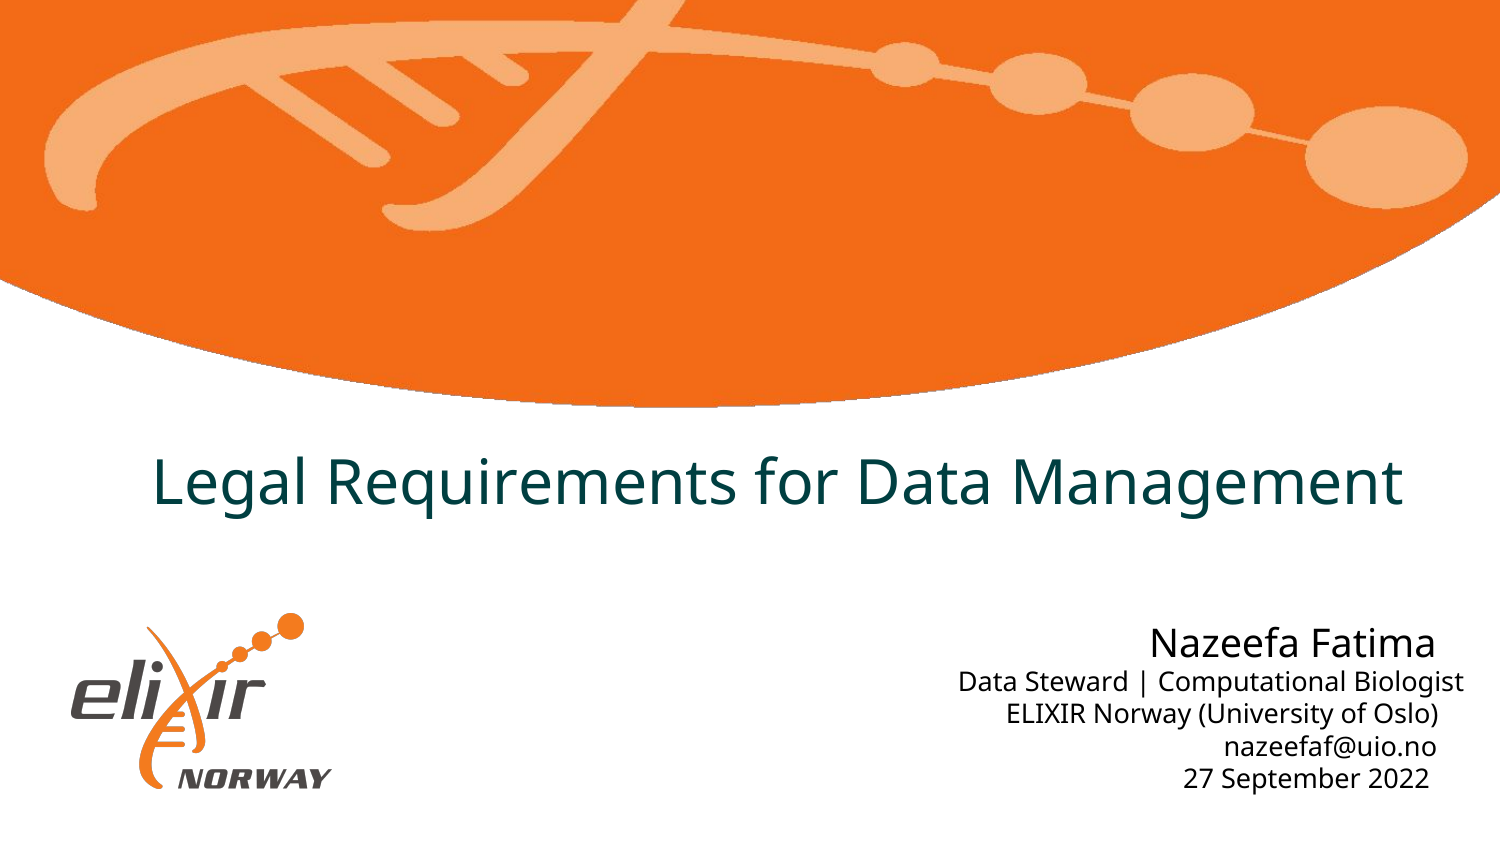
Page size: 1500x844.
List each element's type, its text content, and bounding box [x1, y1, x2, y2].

text_box Legal Requirements for Data Management [151, 437, 1485, 511]
text_box nazeefaf@uio.no [1223, 727, 1450, 759]
picture [0, 0, 1500, 789]
text_box [0, 436, 1500, 844]
text_box Nazeefa Fatima [1149, 615, 1472, 662]
text_box 27 September 2022 [1183, 759, 1453, 792]
text_box Data Steward | Computational Biologist [957, 662, 1491, 694]
text_box ELIXIR Norway (University of Oslo) [1005, 694, 1470, 727]
